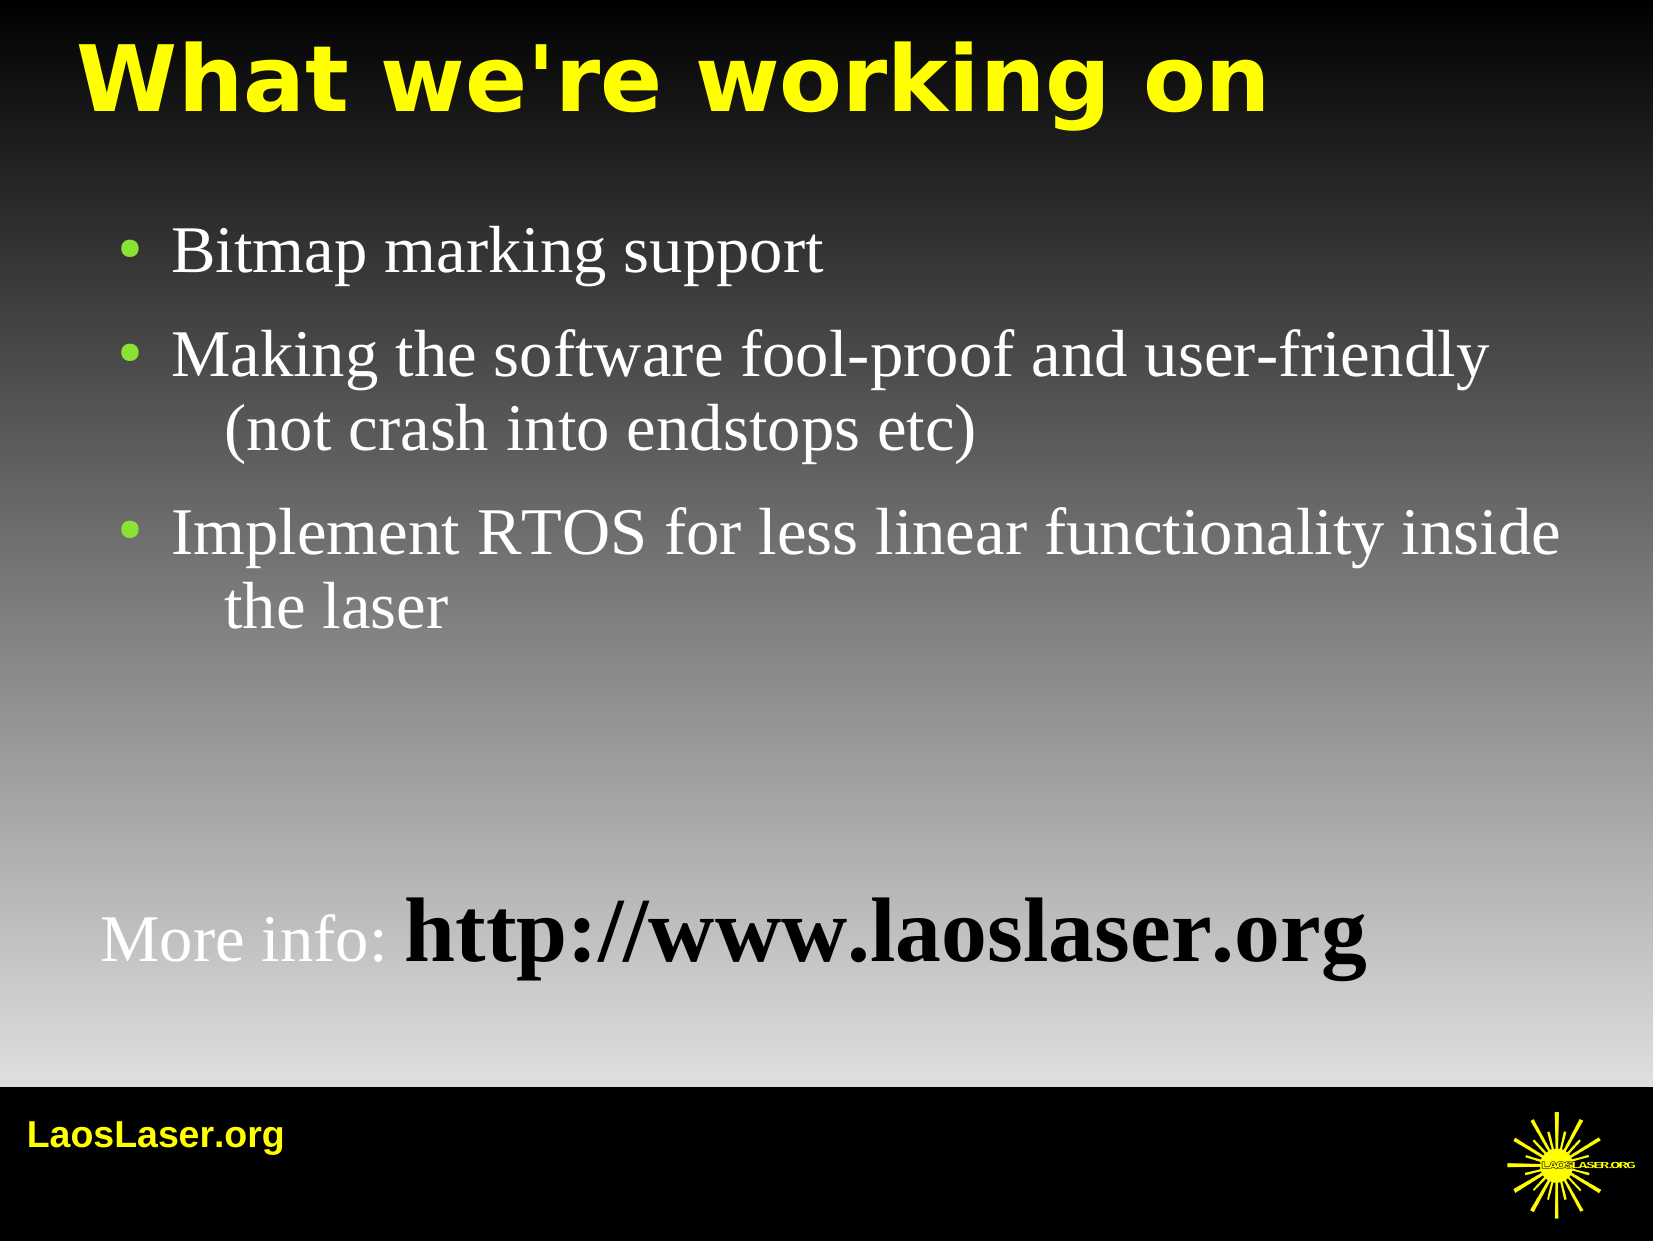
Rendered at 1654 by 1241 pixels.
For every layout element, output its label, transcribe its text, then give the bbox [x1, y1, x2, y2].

title What we're working on [76, 25, 1565, 240]
picture [1571, 1108, 1640, 1225]
list Bitmap marking support Making the software fool-proof and user-friendly (not crash into endstops etc) Implement RTOS for less linear functionality inside the laser More info: http://www.laoslaser.org [82, 213, 1571, 1241]
